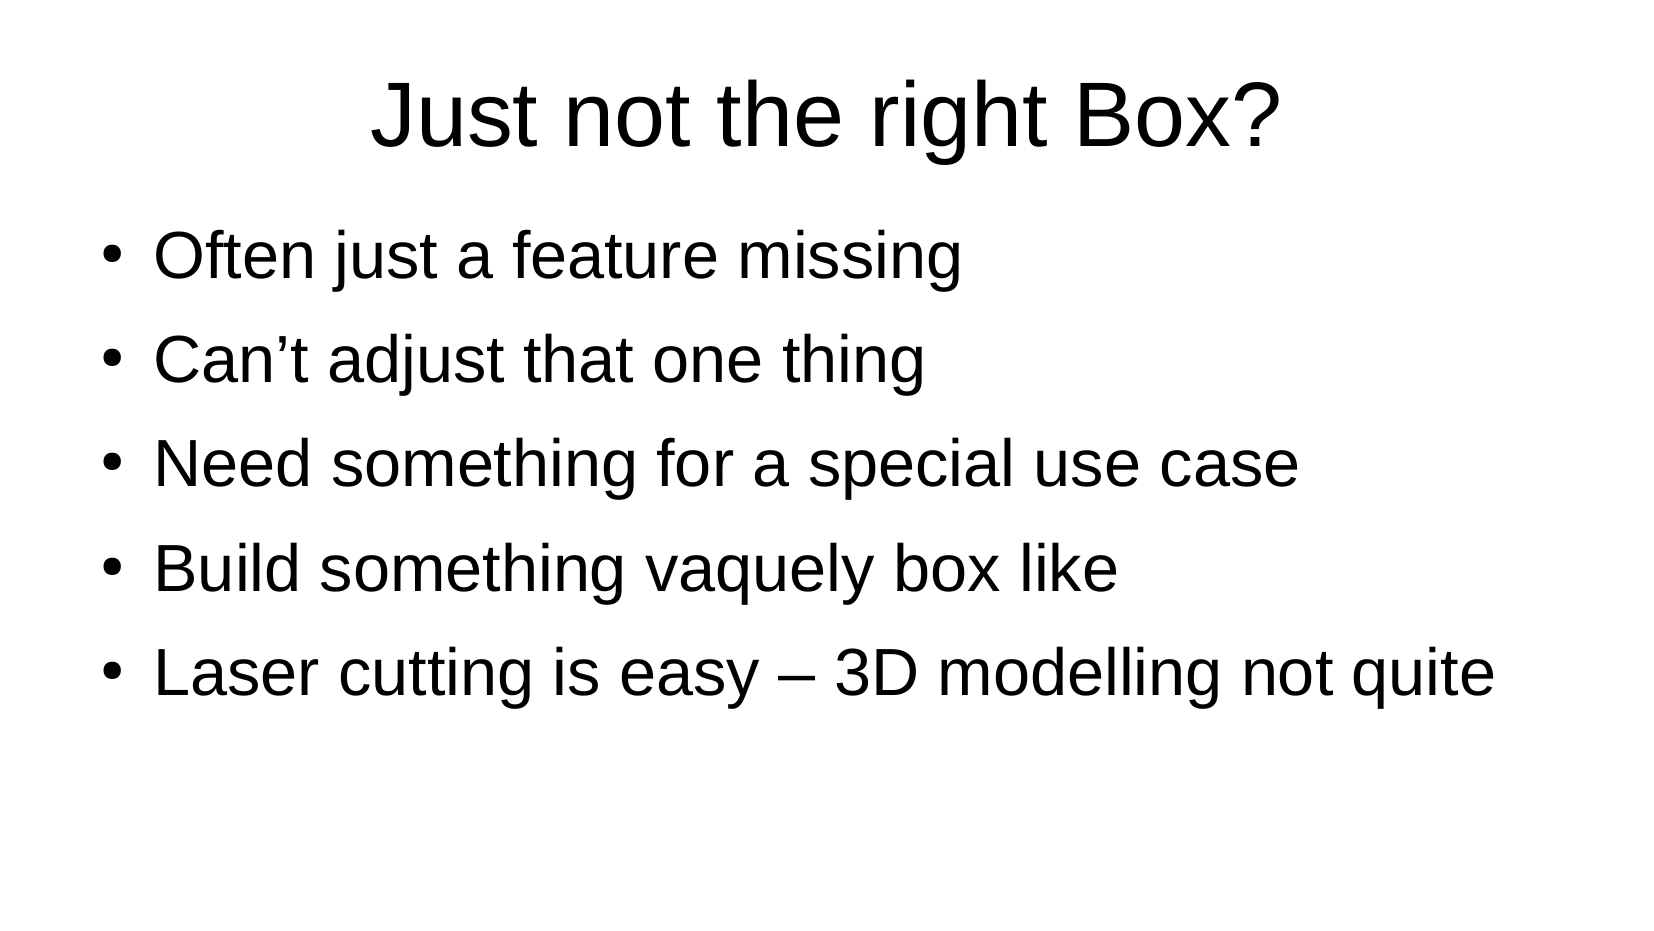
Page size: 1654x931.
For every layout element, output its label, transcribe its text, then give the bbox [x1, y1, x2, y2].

title Just not the right Box? [82, 37, 1571, 193]
list Often just a feature missing Can’t adjust that one thing Need something for a special use case Build something vaquely box like Laser cutting is easy – 3D modelling not quite [82, 217, 1571, 758]
